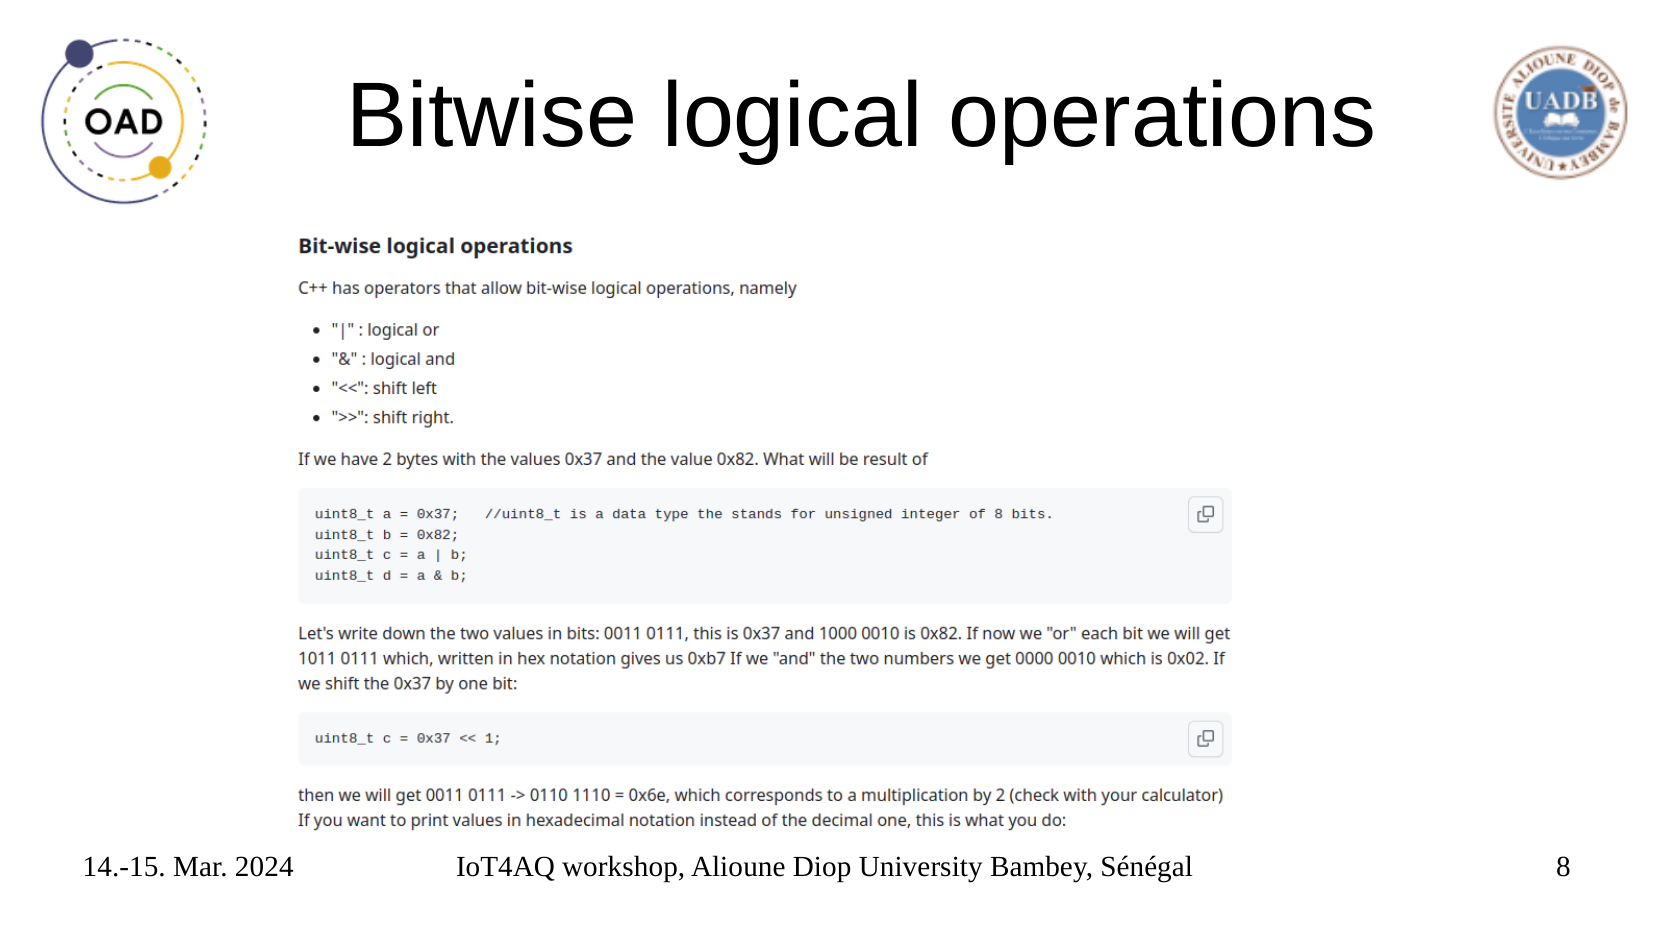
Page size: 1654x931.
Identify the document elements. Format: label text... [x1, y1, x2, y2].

picture [257, 224, 1313, 848]
picture [0, 24, 242, 225]
title Bitwise logical operations [278, 37, 1446, 193]
picture [1482, 37, 1641, 188]
